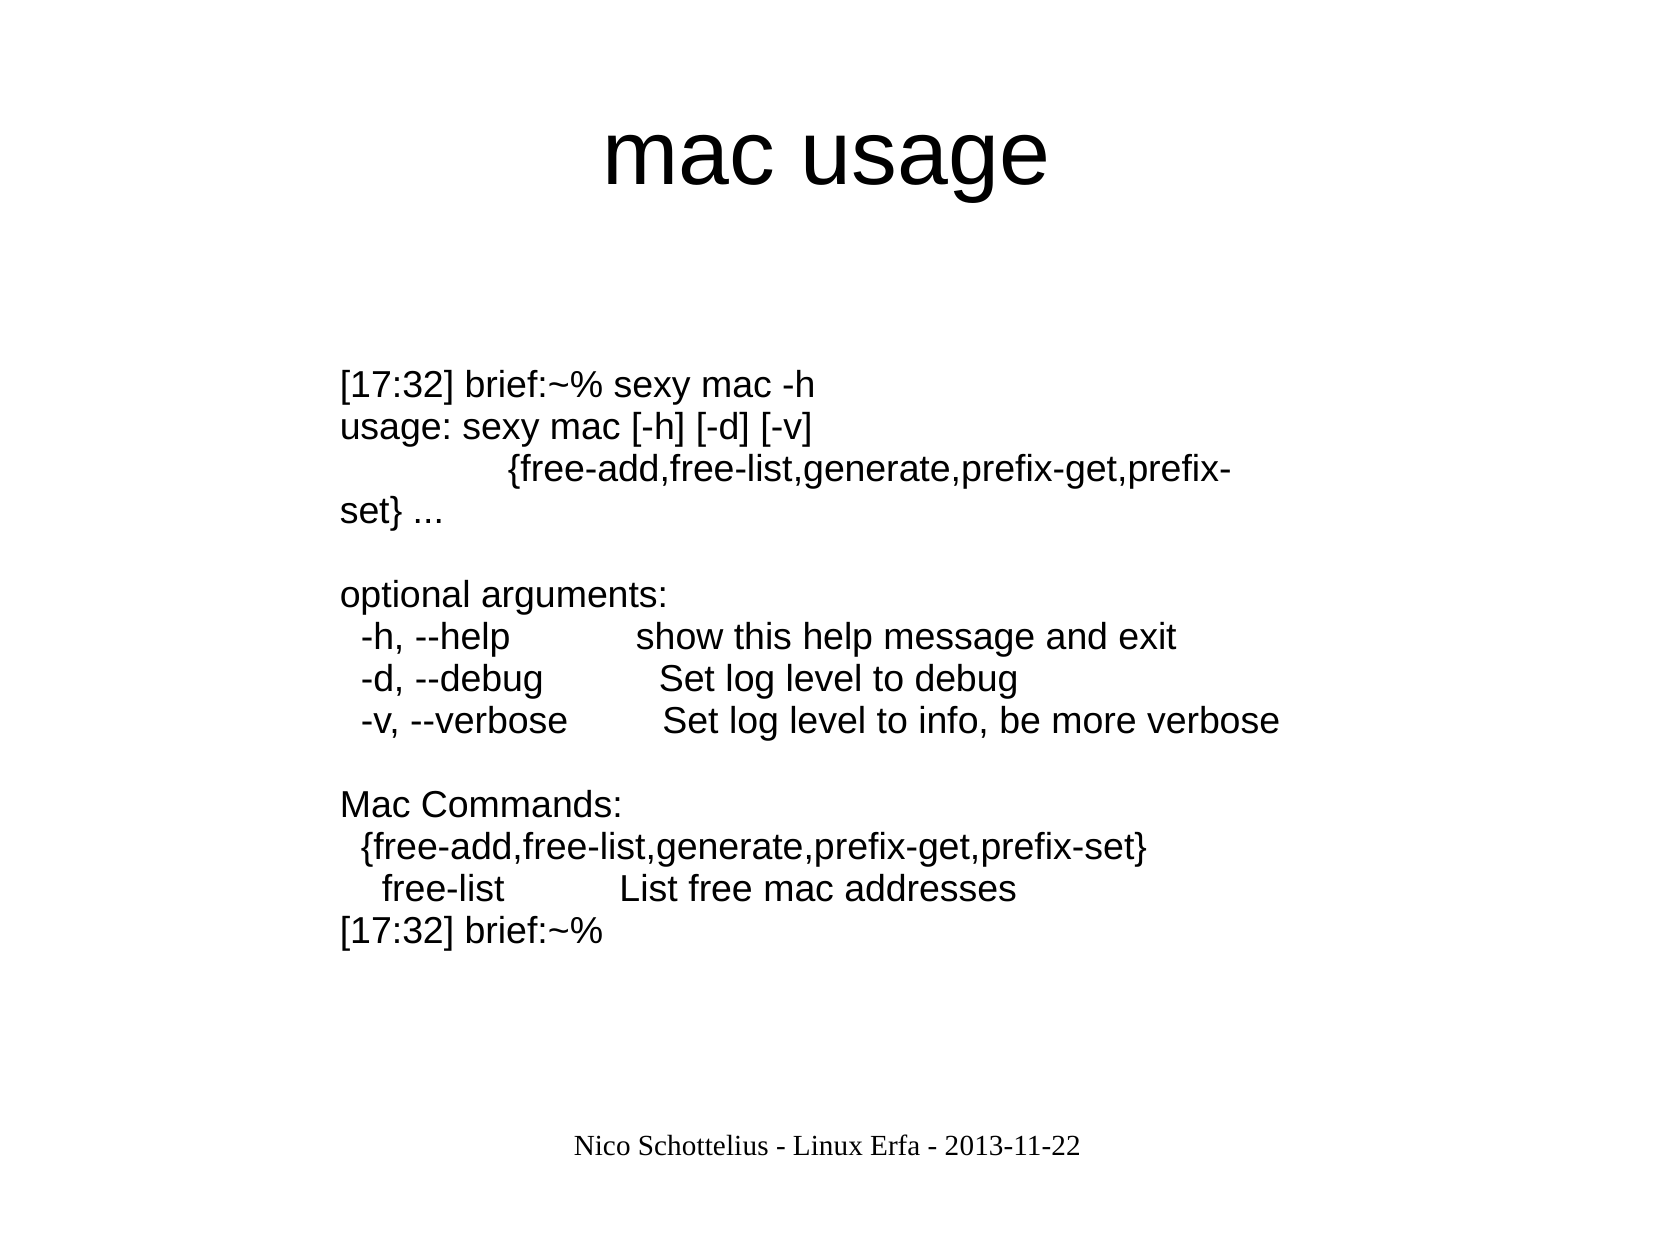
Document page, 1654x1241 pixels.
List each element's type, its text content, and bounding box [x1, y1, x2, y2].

text_box [17:32] brief:~% sexy mac -h usage: sexy mac [-h] [-d] [-v] {free-add,free-list,generate,prefix-get,prefix-set} ... optional arguments: -h, --help show this help message and exit -d, --debug Set log level to debug -v, --verbose Set log level to info, be more verbose Mac Commands: {free-add,free-list,generate,prefix-get,prefix-set} free-list List free mac addresses [17:32] brief:~% [325, 356, 1350, 1187]
title mac usage [82, 49, 1571, 257]
